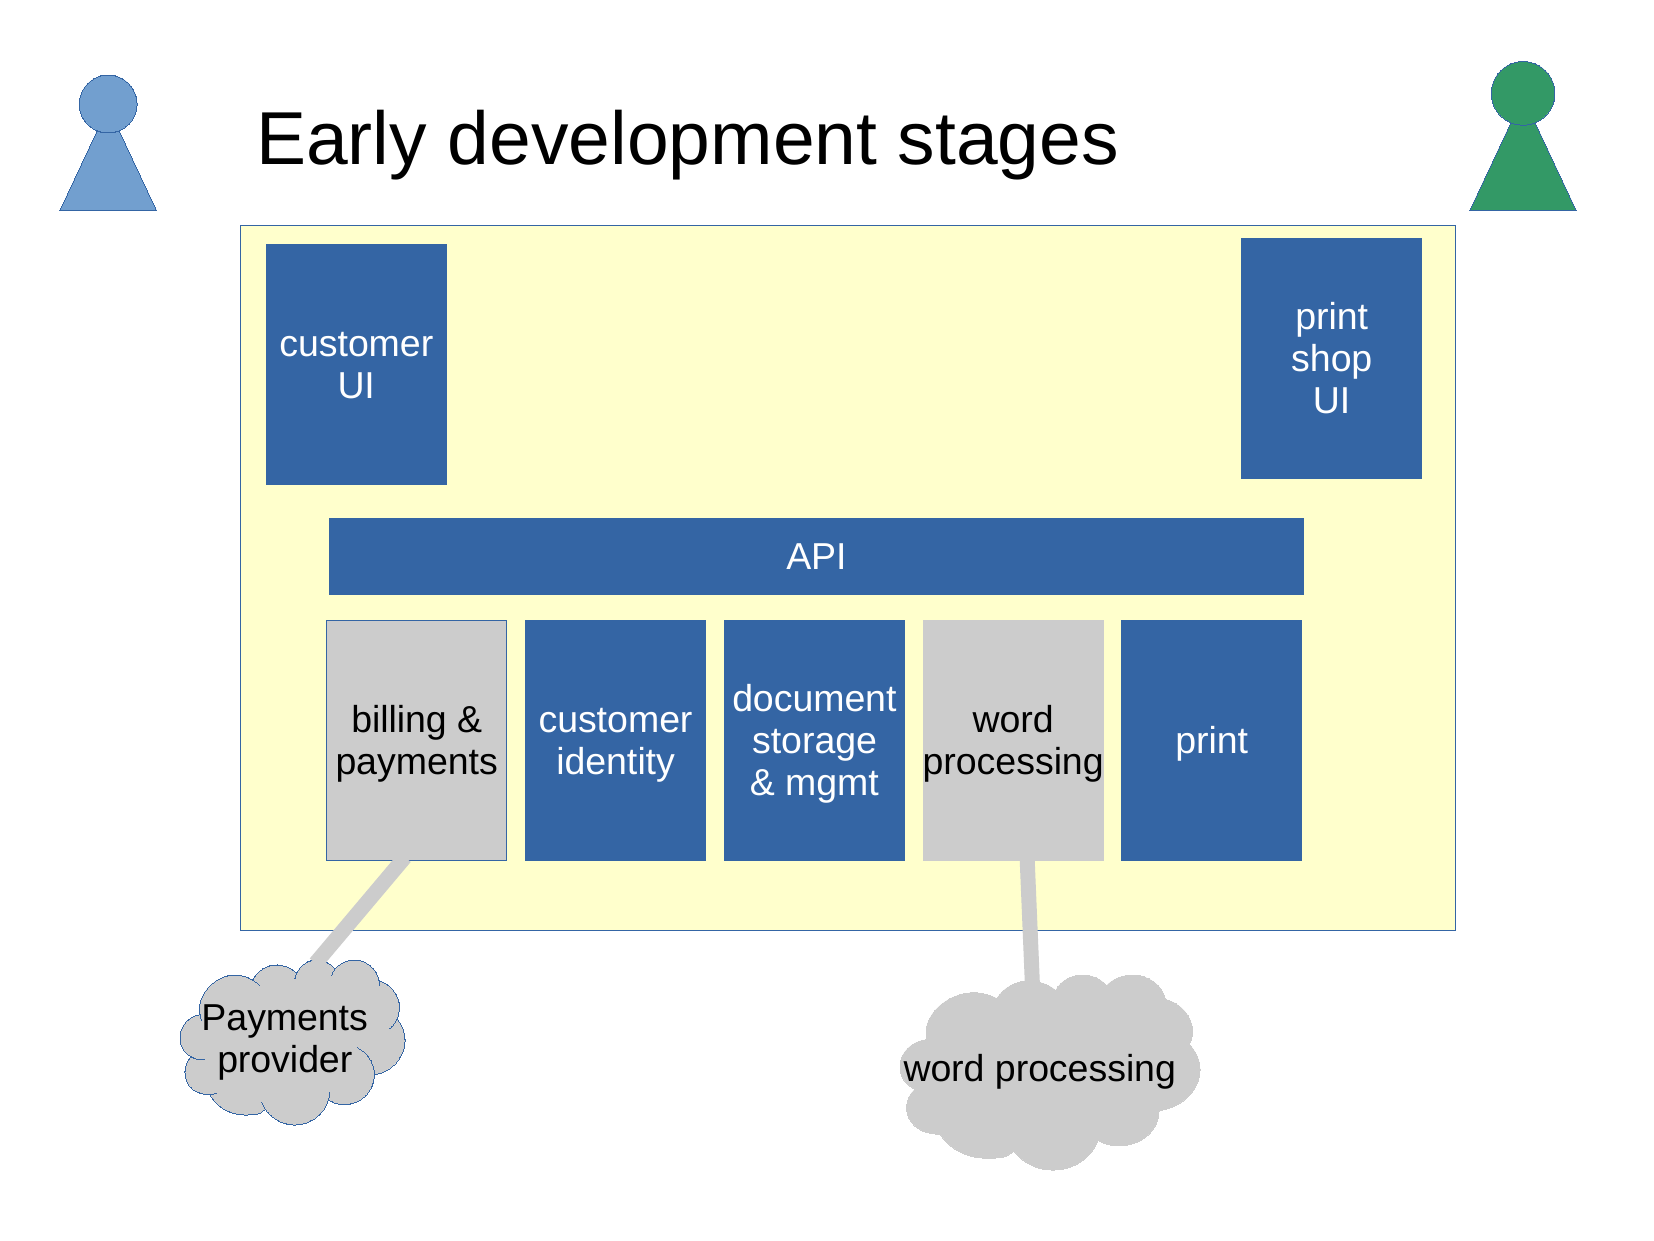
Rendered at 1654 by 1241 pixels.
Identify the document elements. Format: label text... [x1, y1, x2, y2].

text_box word processing [900, 975, 1201, 1171]
text_box word processing [923, 620, 1104, 861]
text_box document storage & mgmt [724, 620, 905, 861]
text_box [1469, 61, 1577, 211]
text_box API [329, 518, 1304, 595]
text_box billing & payments [326, 620, 507, 861]
text_box [240, 225, 1456, 931]
text_box customer identity [525, 620, 706, 861]
text_box [59, 75, 157, 211]
text_box Early development stages [241, 89, 1411, 189]
text_box customer UI [266, 244, 447, 485]
text_box Payments provider [180, 960, 406, 1126]
text_box print shop UI [1241, 238, 1422, 479]
text_box print [1121, 620, 1302, 861]
